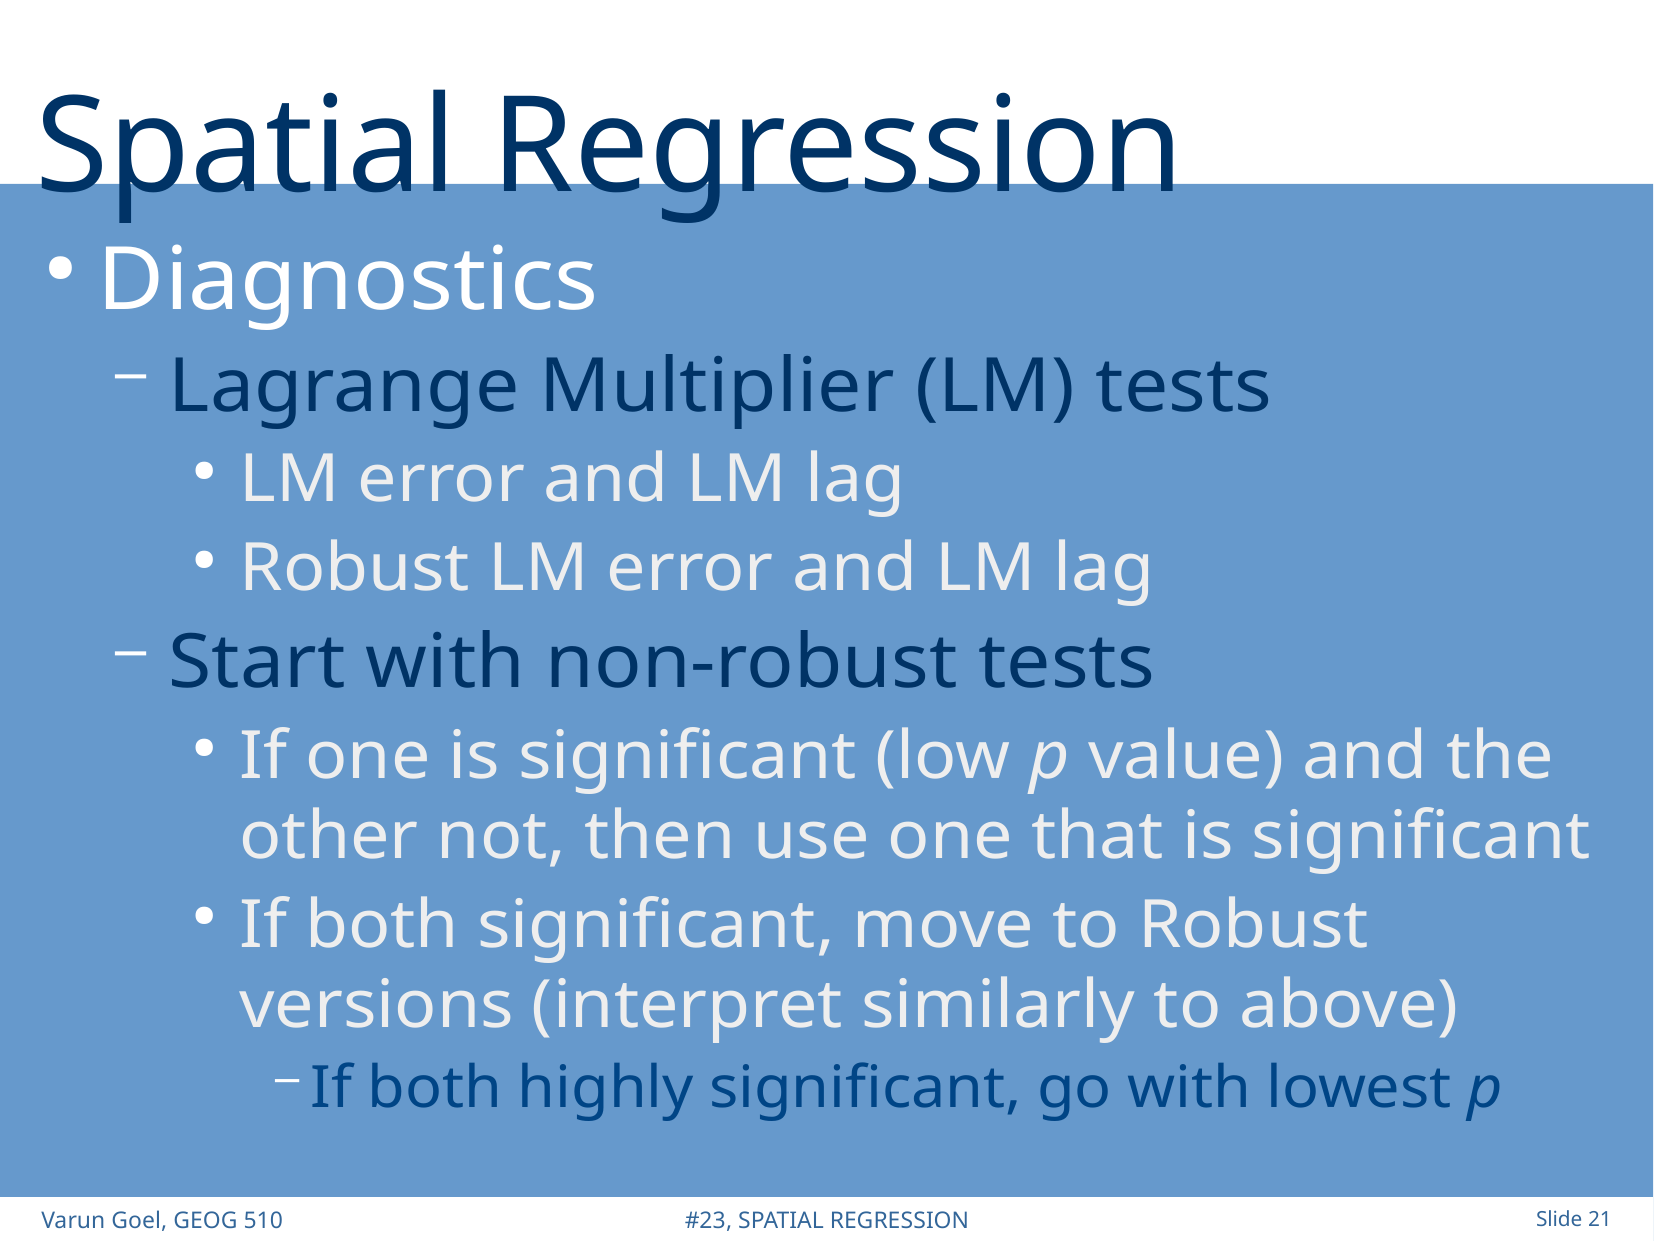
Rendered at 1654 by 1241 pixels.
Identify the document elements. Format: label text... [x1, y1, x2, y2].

list Diagnostics Lagrange Multiplier (LM) tests LM error and LM lag Robust LM error and LM lag Start with non-robust tests If one is significant (low p value) and the other not, then use one that is significant If both significant, move to Robust versions (interpret similarly to above) If both highly significant, go with lowest p [26, 225, 1601, 1144]
title Spatial Regression [35, 35, 1573, 225]
